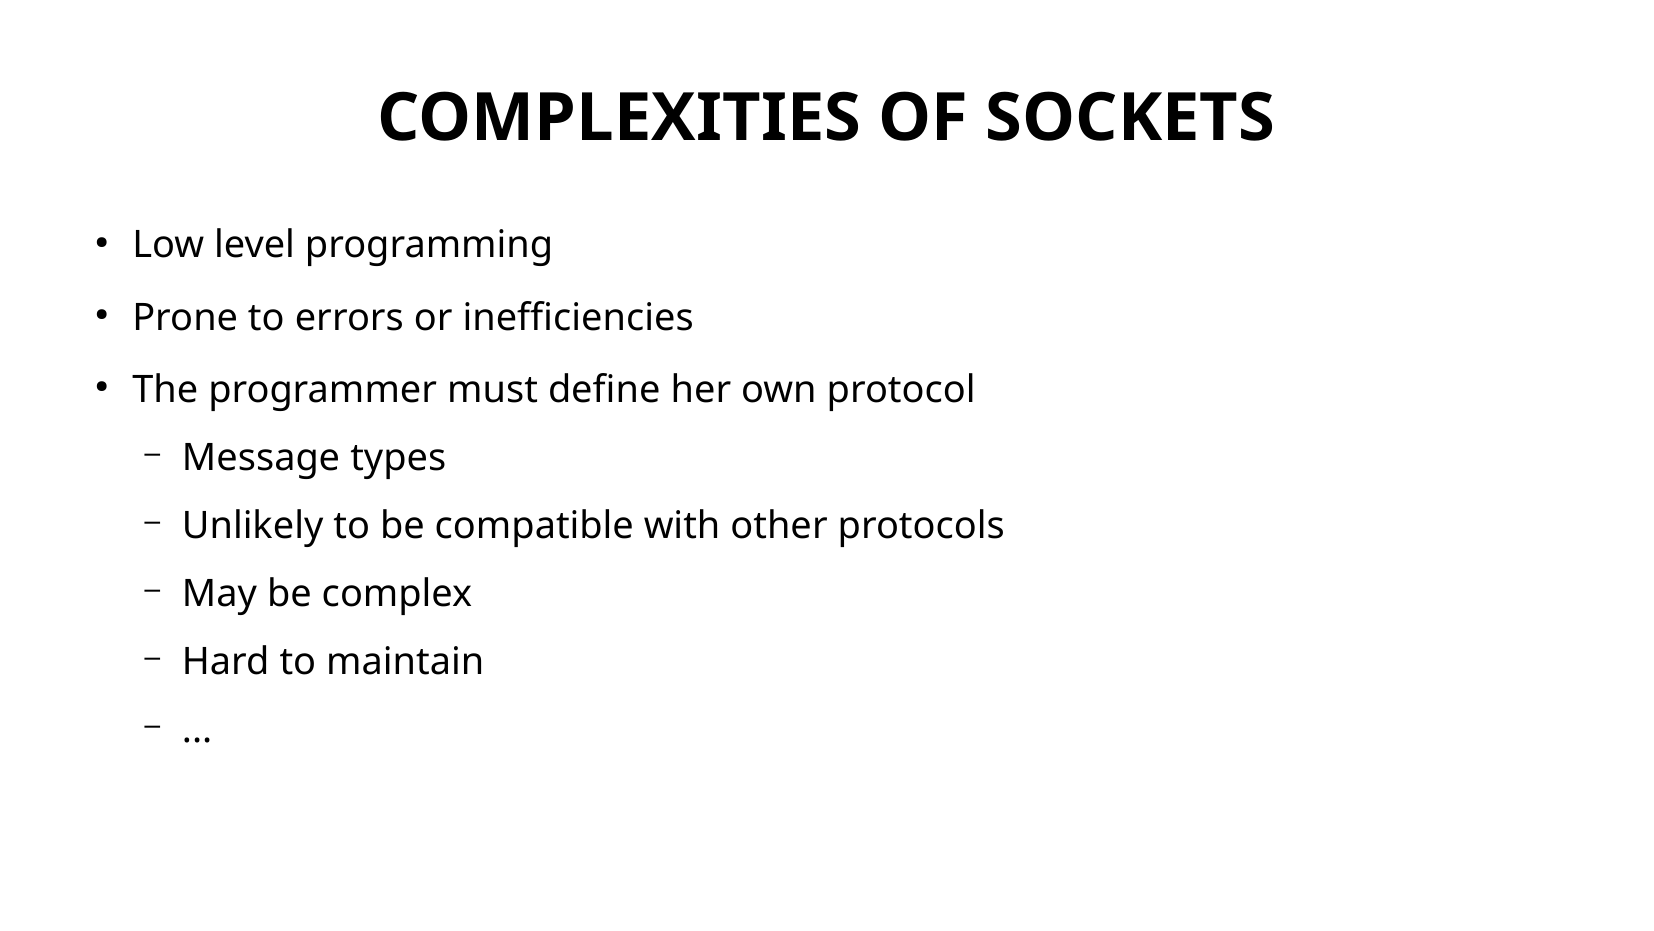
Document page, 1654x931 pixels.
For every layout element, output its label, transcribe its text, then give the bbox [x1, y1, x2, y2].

title COMPLEXITIES OF SOCKETS [82, 36, 1571, 193]
list Low level programming Prone to errors or inefficiencies The programmer must define her own protocol Message types Unlikely to be compatible with other protocols May be complex Hard to maintain ... [82, 217, 1571, 757]
